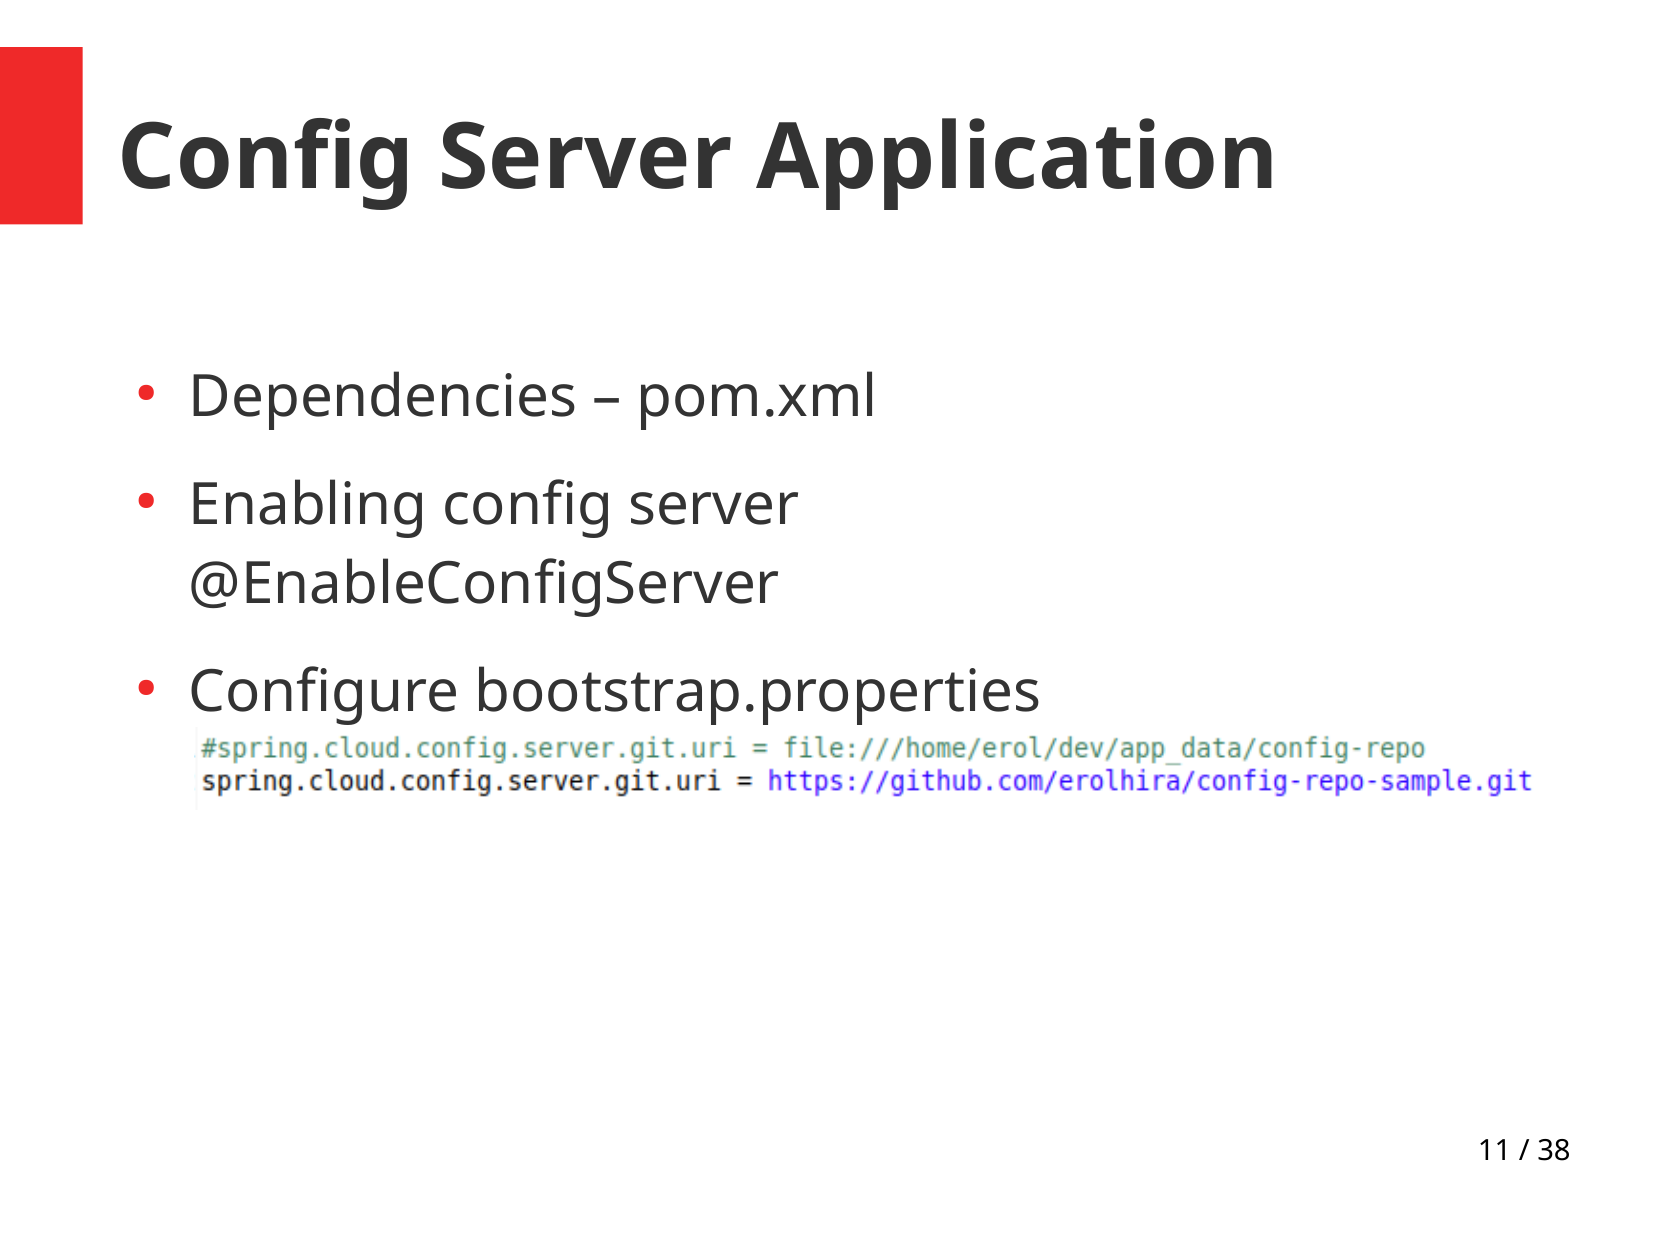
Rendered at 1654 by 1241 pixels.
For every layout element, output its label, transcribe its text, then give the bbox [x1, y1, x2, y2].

list Dependencies – pom.xml Enabling config server @EnableConfigServer Configure bootstrap.properties [118, 354, 1536, 1074]
picture [194, 727, 1560, 810]
title Config Server Application [117, 10, 1571, 296]
